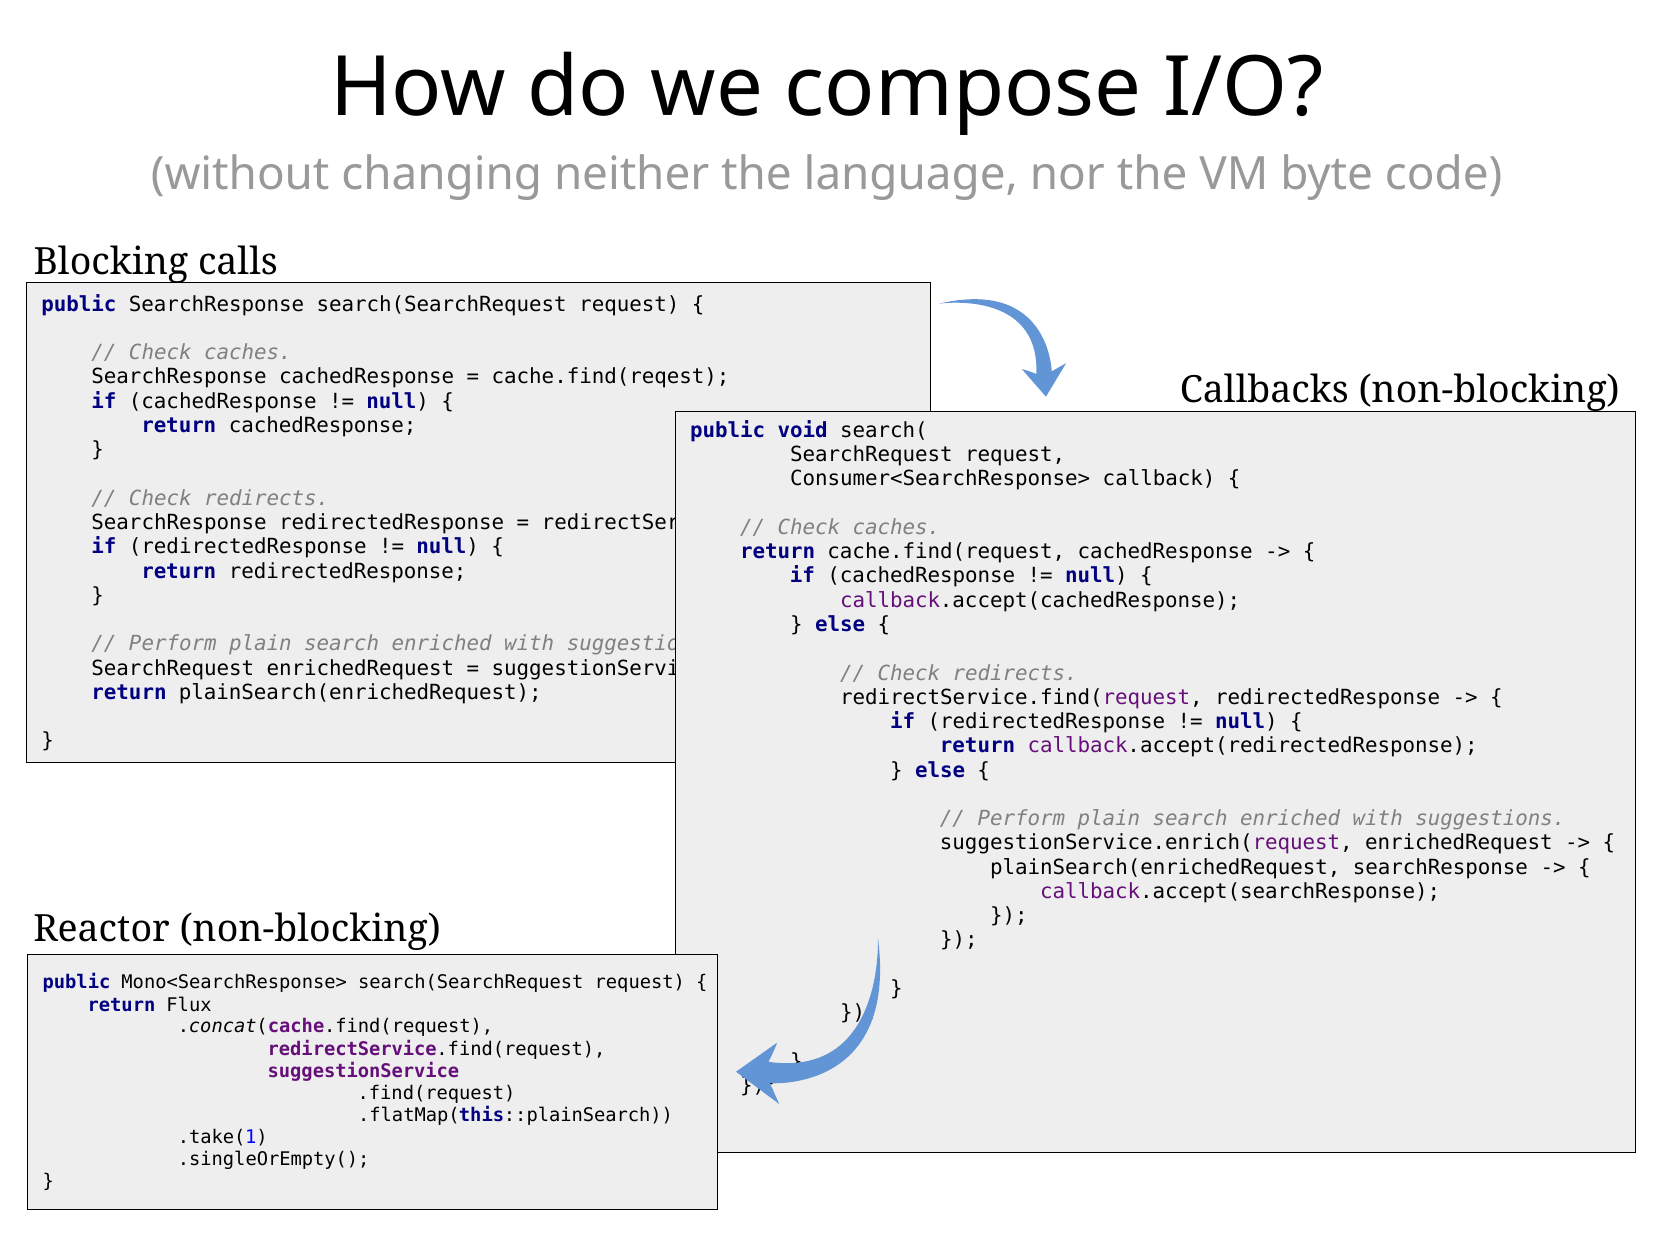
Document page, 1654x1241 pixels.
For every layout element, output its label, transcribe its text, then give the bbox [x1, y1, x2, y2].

text_box Callbacks (non-blocking) [1005, 354, 1636, 408]
picture [729, 930, 929, 1127]
subtitle public SearchResponse search(SearchRequest request) { // Check caches. SearchResponse cachedResponse = cache.find(reqest); if (cachedResponse != null) { return cachedResponse; } // Check redirects. SearchResponse redirectedResponse = redirectService.find(request); if (redirectedResponse != null) { return redirectedResponse; } // Perform plain search enriched with suggestions. SearchRequest enrichedRequest = suggestionService.enrich(request); return plainSearch(enrichedRequest); } [26, 282, 931, 763]
picture [933, 263, 1077, 367]
title How do we compose I/O? (without changing neither the language, nor the VM byte code) [82, 33, 1571, 197]
text_box public Mono<SearchResponse> search(SearchRequest request) { return Flux .concat(cache.find(request), redirectService.find(request), suggestionService .find(request) .flatMap(this::plainSearch)) .take(1) .singleOrEmpty(); } [27, 954, 718, 1210]
text_box public void search( SearchRequest request, Consumer<SearchResponse> callback) { // Check caches. return cache.find(request, cachedResponse -> { if (cachedResponse != null) { callback.accept(cachedResponse); } else { // Check redirects. redirectService.find(request, redirectedResponse -> { if (redirectedResponse != null) { return callback.accept(redirectedResponse); } else { // Perform plain search enriched with suggestions. suggestionService.enrich(request, enrichedRequest -> { plainSearch(enrichedRequest, searchResponse -> { callback.accept(searchResponse); }); }); } }); } }); } [675, 411, 1636, 1153]
text_box Blocking calls [18, 227, 649, 280]
text_box Reactor (non-blocking) [18, 894, 649, 947]
